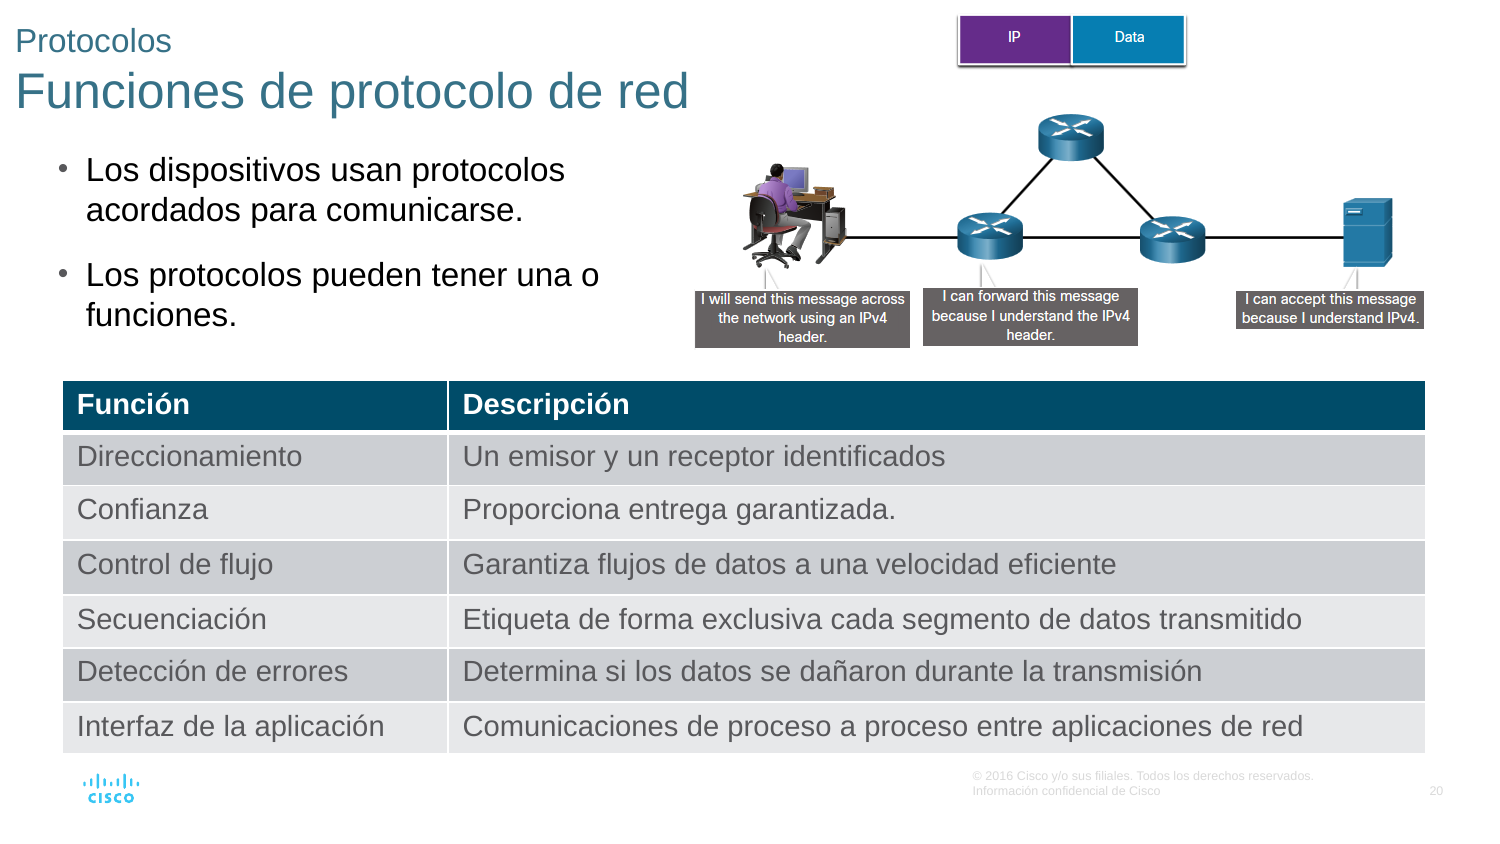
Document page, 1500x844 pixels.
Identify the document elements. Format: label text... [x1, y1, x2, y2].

table_cell Detección de errores [63, 649, 447, 701]
table_cell Interfaz de la aplicación [63, 703, 447, 753]
table_cell Confianza [63, 486, 447, 539]
table_cell Direccionamiento [63, 435, 447, 485]
title Protocolos Funciones de protocolo de red [0, 6, 690, 131]
table_cell Proporciona entrega garantizada. [449, 486, 1425, 539]
list Los dispositivos usan protocolos acordados para comunicarse. Los protocolos pueden tener una o funciones. [42, 140, 653, 358]
table_header Descripción [449, 381, 1425, 430]
picture [690, 0, 1428, 357]
table_cell Garantiza flujos de datos a una velocidad eficiente [449, 541, 1425, 594]
table_cell Un emisor y un receptor identificados [449, 435, 1425, 485]
table_header Función [63, 381, 447, 430]
table_cell Determina si los datos se dañaron durante la transmisión [449, 649, 1425, 701]
table_cell Etiqueta de forma exclusiva cada segmento de datos transmitido [449, 596, 1425, 647]
table_cell Comunicaciones de proceso a proceso entre aplicaciones de red [449, 703, 1425, 753]
table_cell Secuenciación [63, 596, 447, 647]
table_cell Control de flujo [63, 541, 447, 594]
